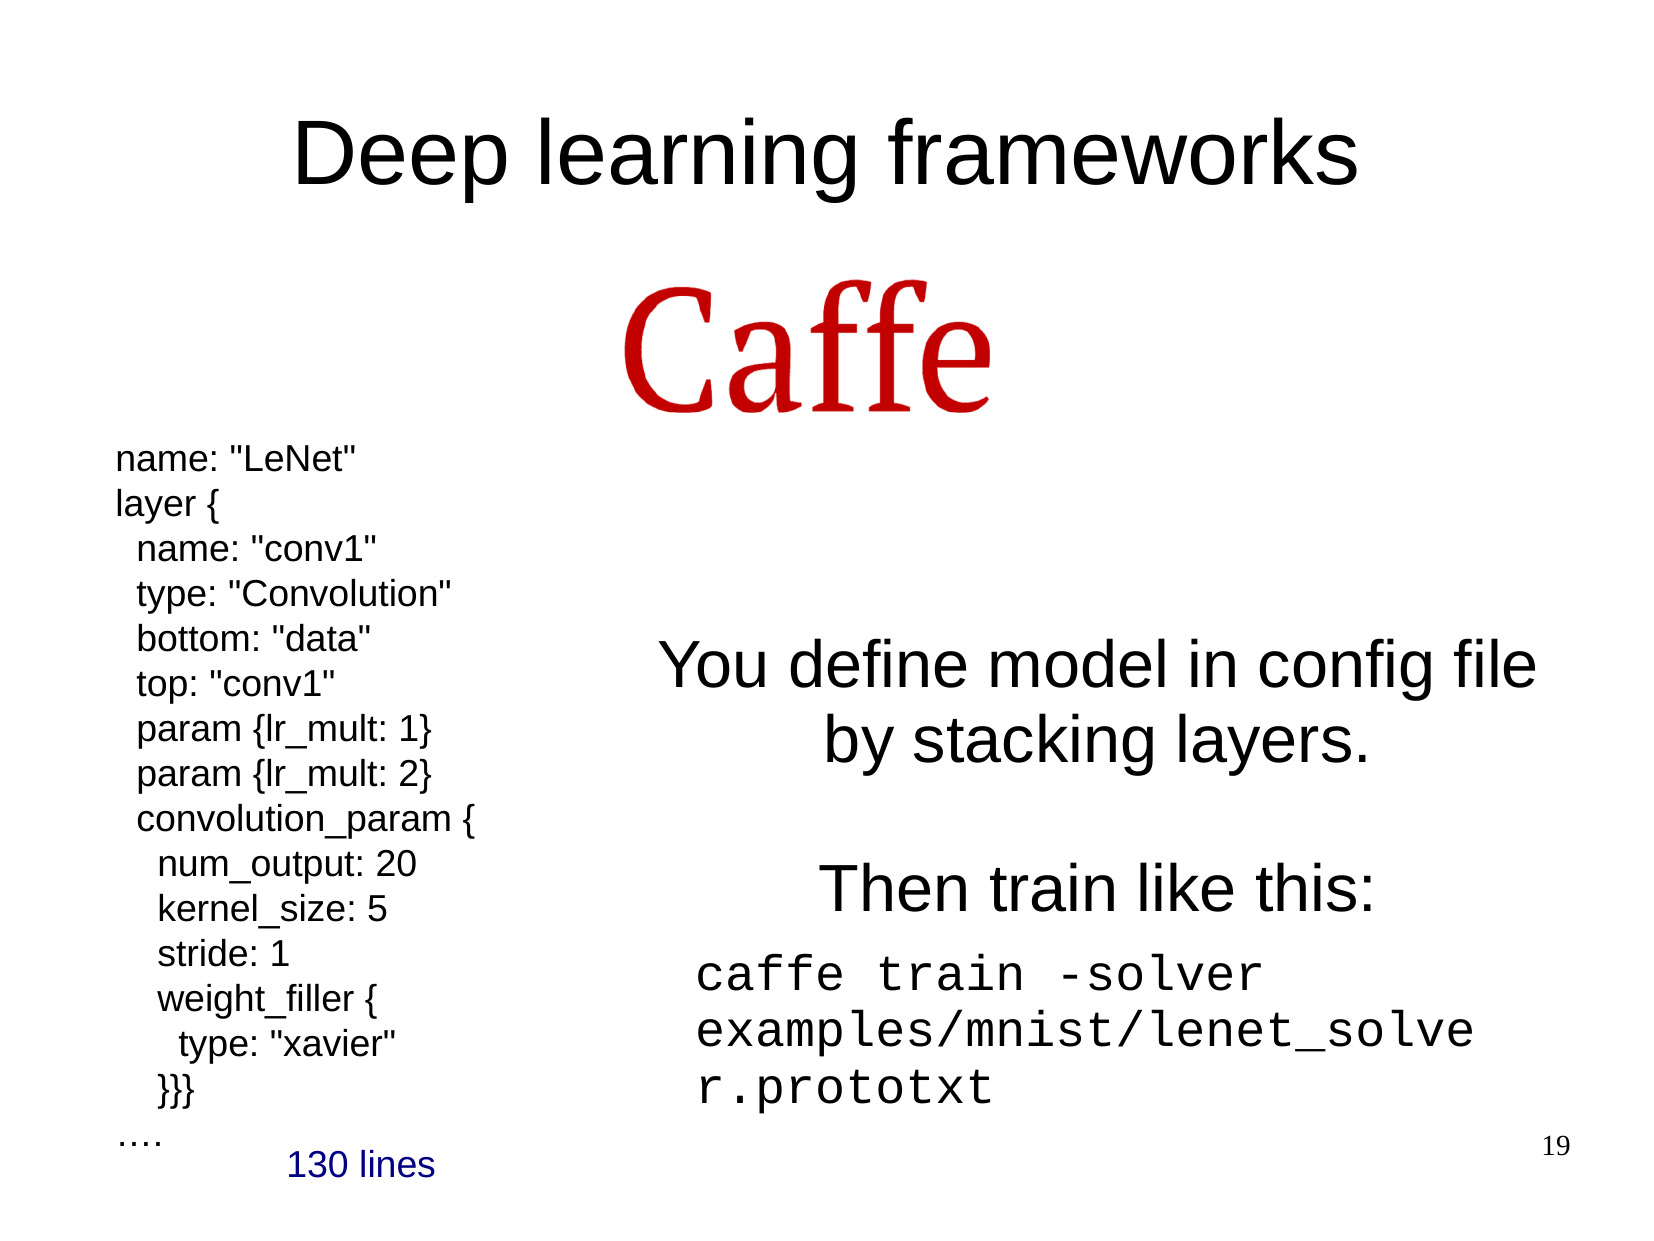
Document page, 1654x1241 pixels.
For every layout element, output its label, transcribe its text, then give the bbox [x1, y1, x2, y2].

picture [624, 279, 990, 413]
text_box You define model in config file by stacking layers. Then train like this: [642, 619, 1558, 934]
text_box caffe train -solver examples/mnist/lenet_solver.prototxt [680, 940, 1500, 1127]
text_box name: "LeNet" layer { name: "conv1" type: "Convolution" bottom: "data" top: "conv1" param {lr_mult: 1} param {lr_mult: 2} convolution_param { num_output: 20 kernel_size: 5 stride: 1 weight_filler { type: "xavier" }}} …. [100, 436, 538, 1153]
text_box 130 lines [271, 1125, 468, 1200]
title Deep learning frameworks [82, 49, 1571, 257]
